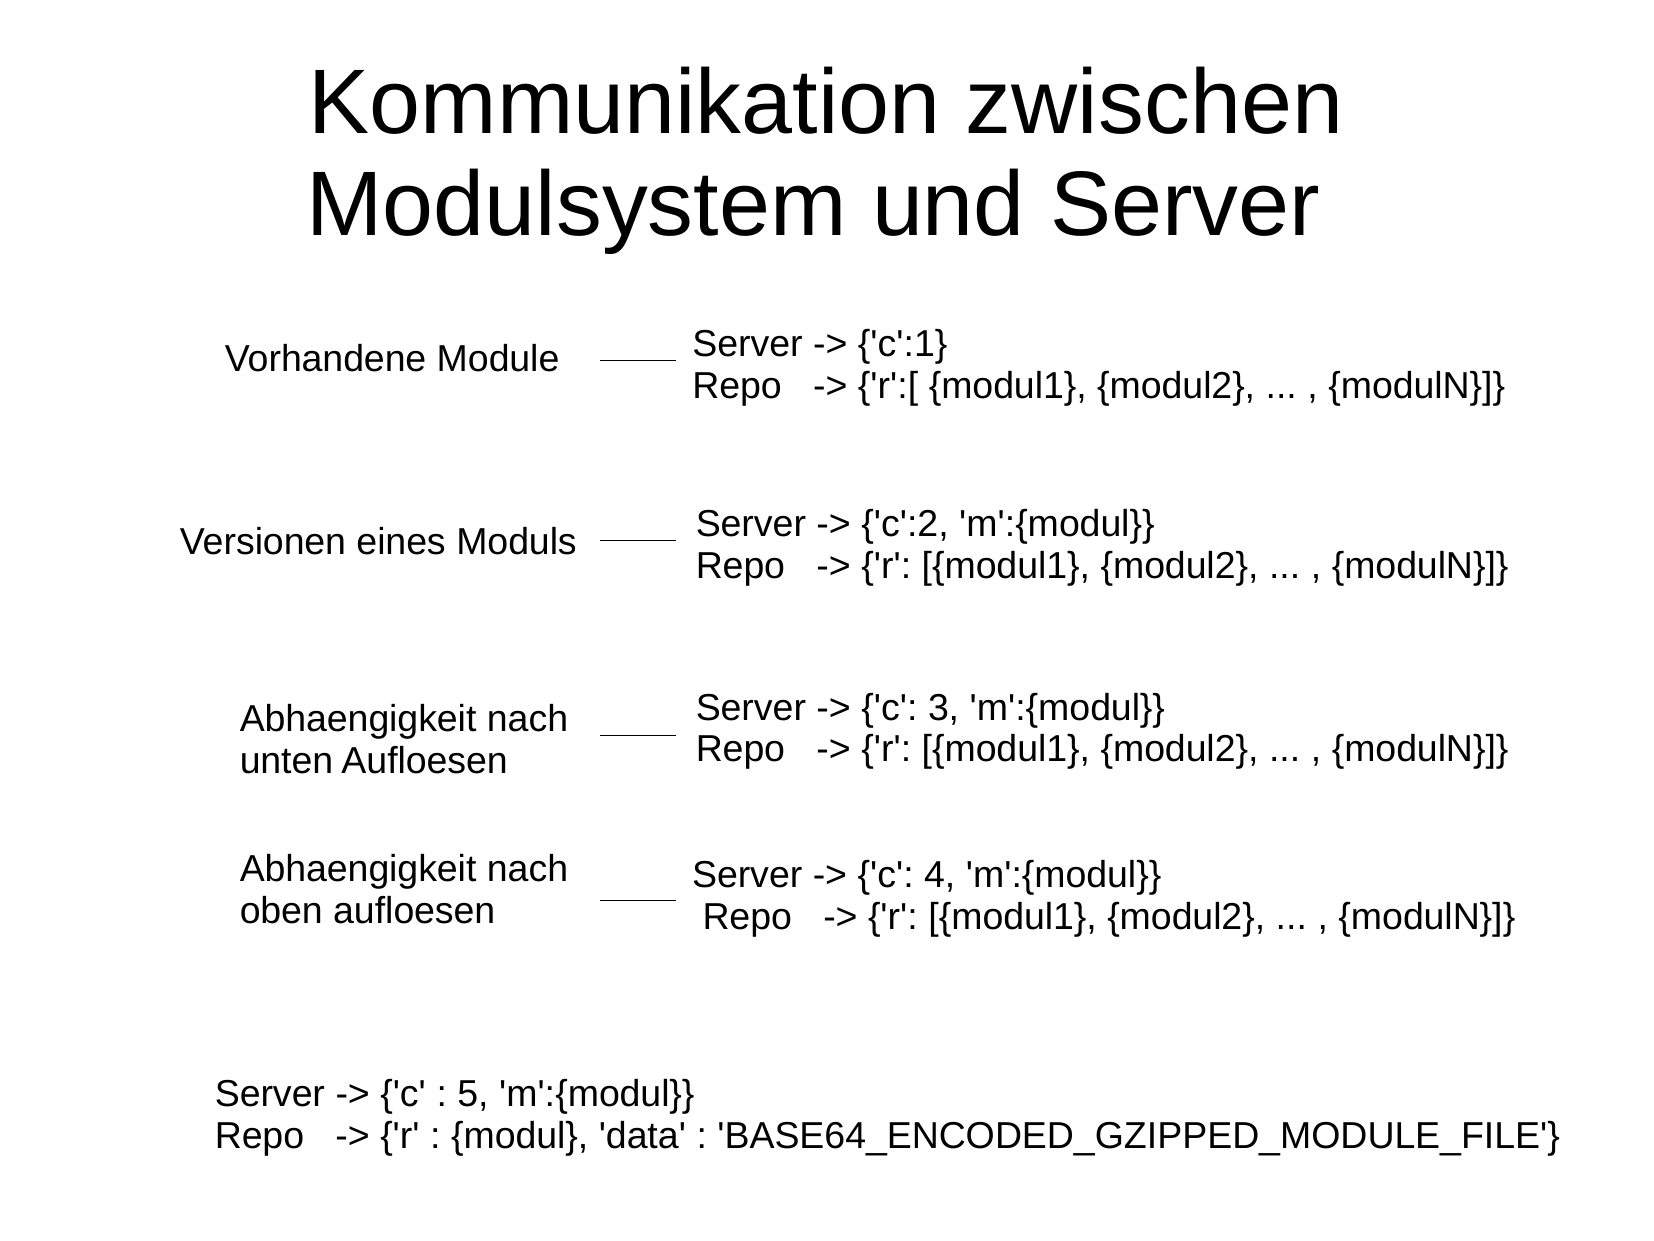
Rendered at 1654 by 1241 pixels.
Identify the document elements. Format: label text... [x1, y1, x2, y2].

text_box Server -> {'c' : 5, 'm':{modul}} Repo -> {'r' : {modul}, 'data' : 'BASE64_ENCODED_GZIPPED_MODULE_FILE'} [179, 1064, 1576, 1206]
text_box Versionen eines Moduls [165, 513, 601, 571]
text_box Server -> {'c':2, 'm':{modul}} Repo -> {'r': [{modul1}, {modul2}, ... , {modulN}]} [660, 495, 1525, 636]
text_box Server -> {'c': 3, 'm':{modul}} Repo -> {'r': [{modul1}, {modul2}, ... , {modulN}]} [660, 678, 1654, 820]
text_box Server -> {'c': 4, 'm':{modul}} Repo -> {'r': [{modul1}, {modul2}, ... , {modulN}]} [666, 846, 1531, 988]
title Kommunikation zwischen Modulsystem und Server [82, 49, 1571, 257]
list [82, 290, 1571, 1109]
text_box Abhaengigkeit nach oben aufloesen [225, 840, 667, 939]
text_box Vorhandene Module [210, 330, 574, 387]
text_box Server -> {'c':1} Repo -> {'r':[ {modul1}, {modul2}, ... , {modulN}]} [656, 315, 1521, 456]
text_box Abhaengigkeit nach unten Aufloesen [225, 690, 646, 789]
